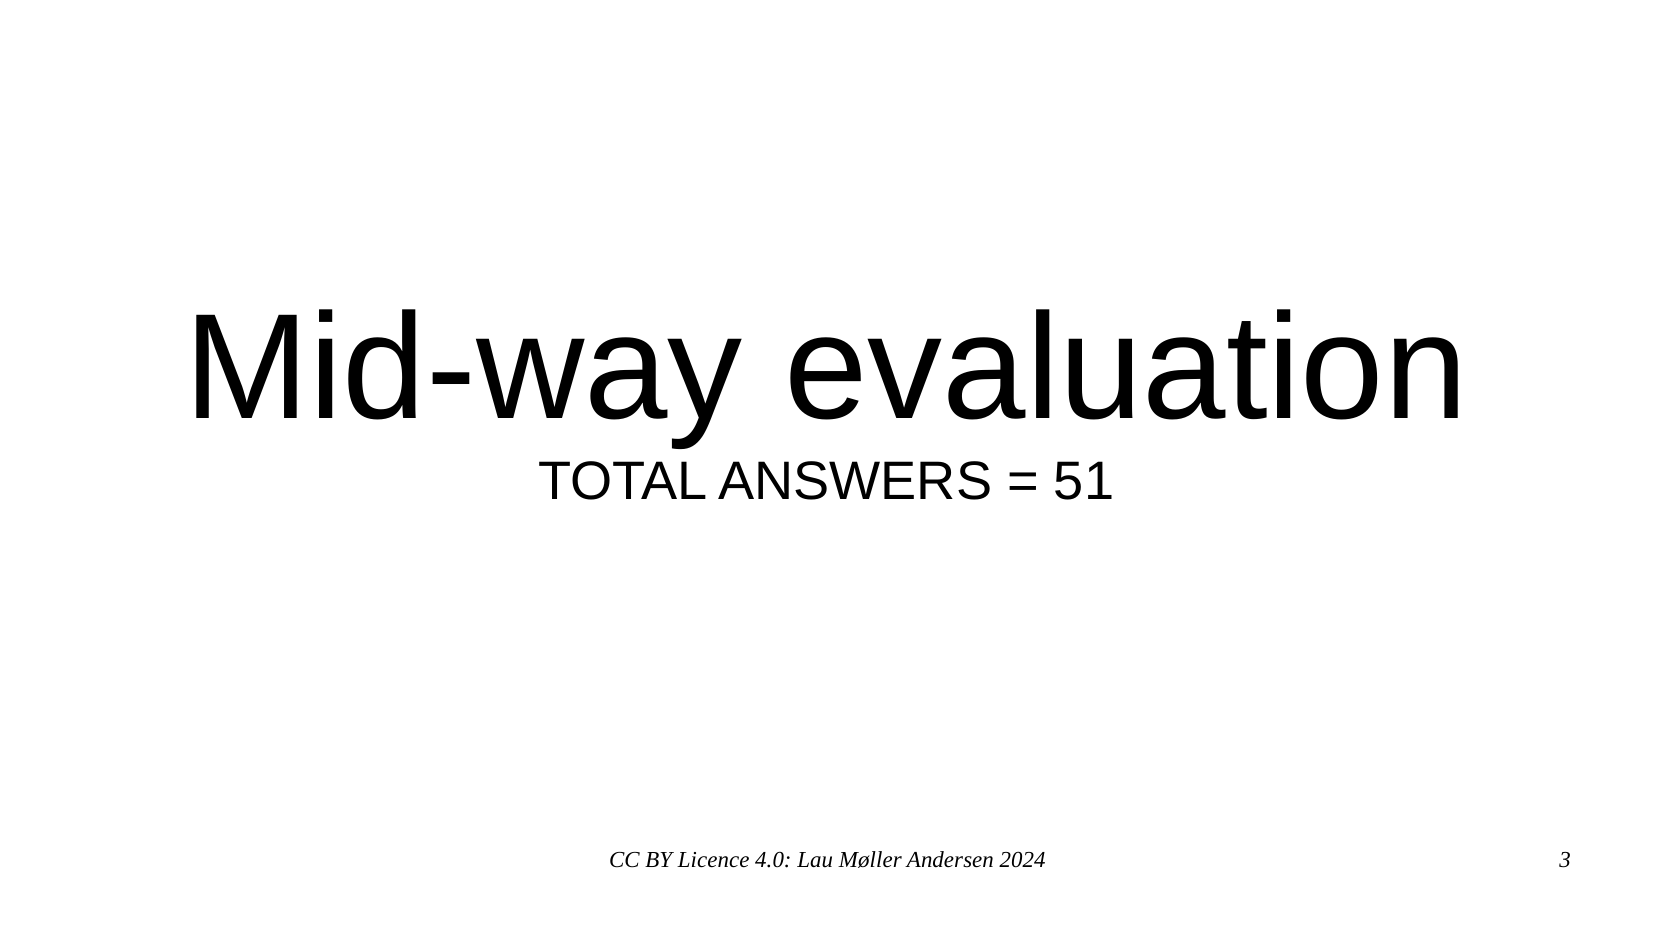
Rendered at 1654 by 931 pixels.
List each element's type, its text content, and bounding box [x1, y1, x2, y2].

subtitle Mid-way evaluation TOTAL ANSWERS = 51 [82, 37, 1571, 757]
